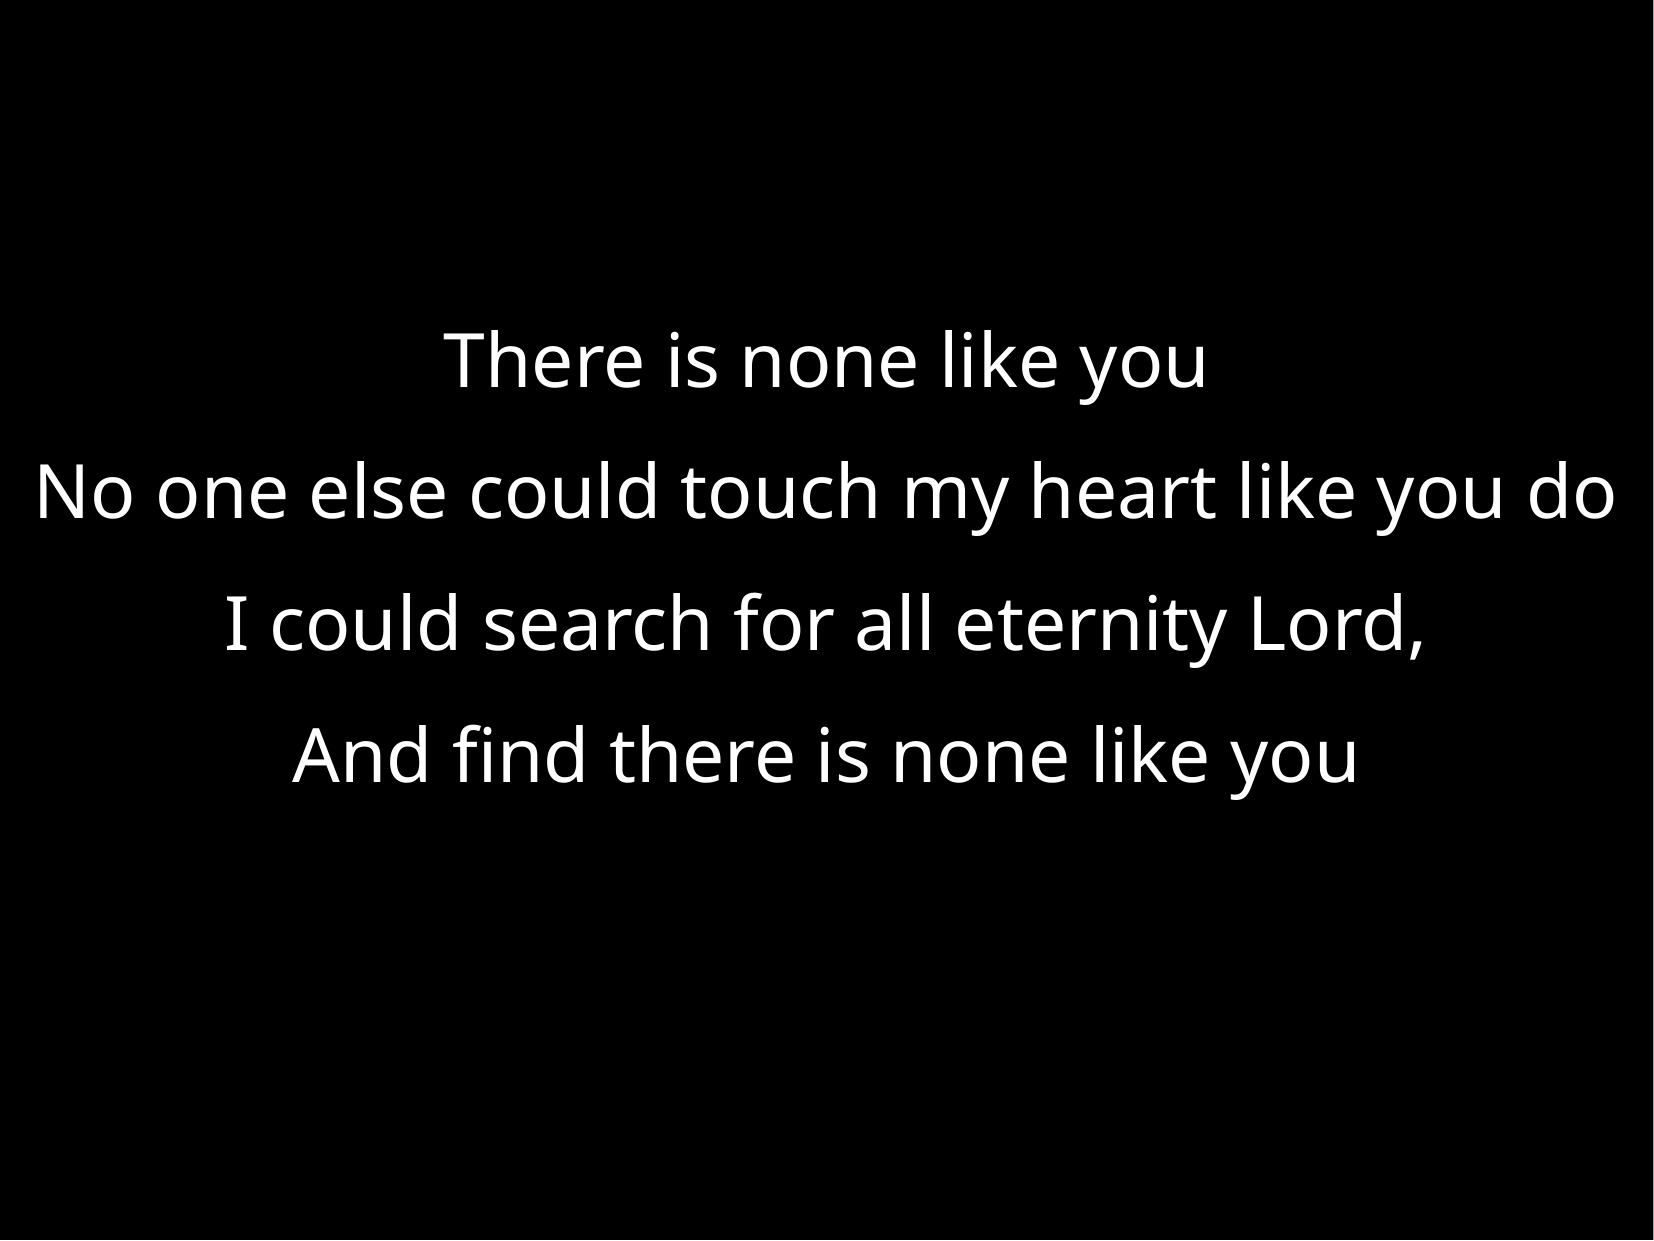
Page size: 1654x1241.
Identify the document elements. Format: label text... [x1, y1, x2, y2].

list There is none like you No one else could touch my heart like you do I could search for all eternity Lord, And find there is none like you [0, 307, 1654, 1027]
